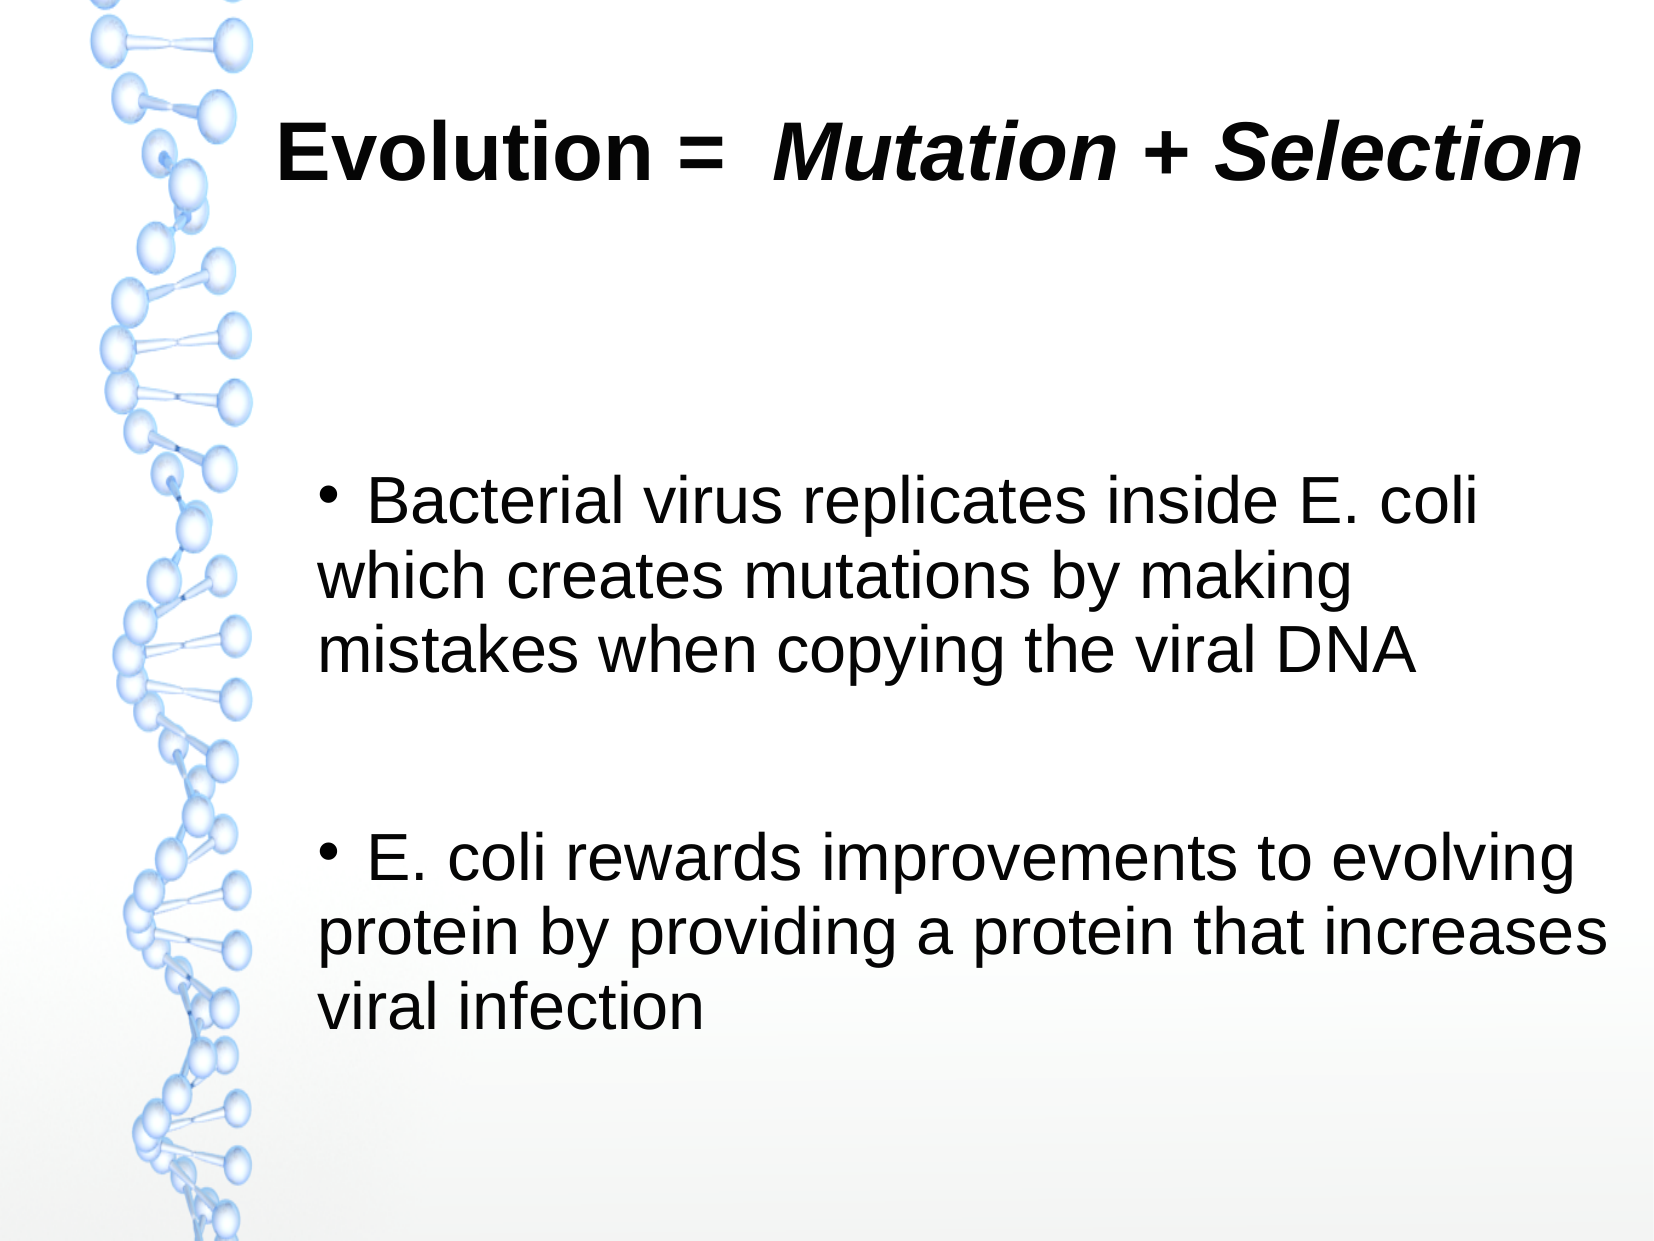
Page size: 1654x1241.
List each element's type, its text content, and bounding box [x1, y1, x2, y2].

picture [0, 0, 1654, 1241]
list Bacterial virus replicates inside E. coli which creates mutations by making mistakes when copying the viral DNA E. coli rewards improvements to evolving protein by providing a protein that increases viral infection [299, 246, 1613, 1126]
title Evolution = Mutation + Selection [265, 47, 1595, 252]
